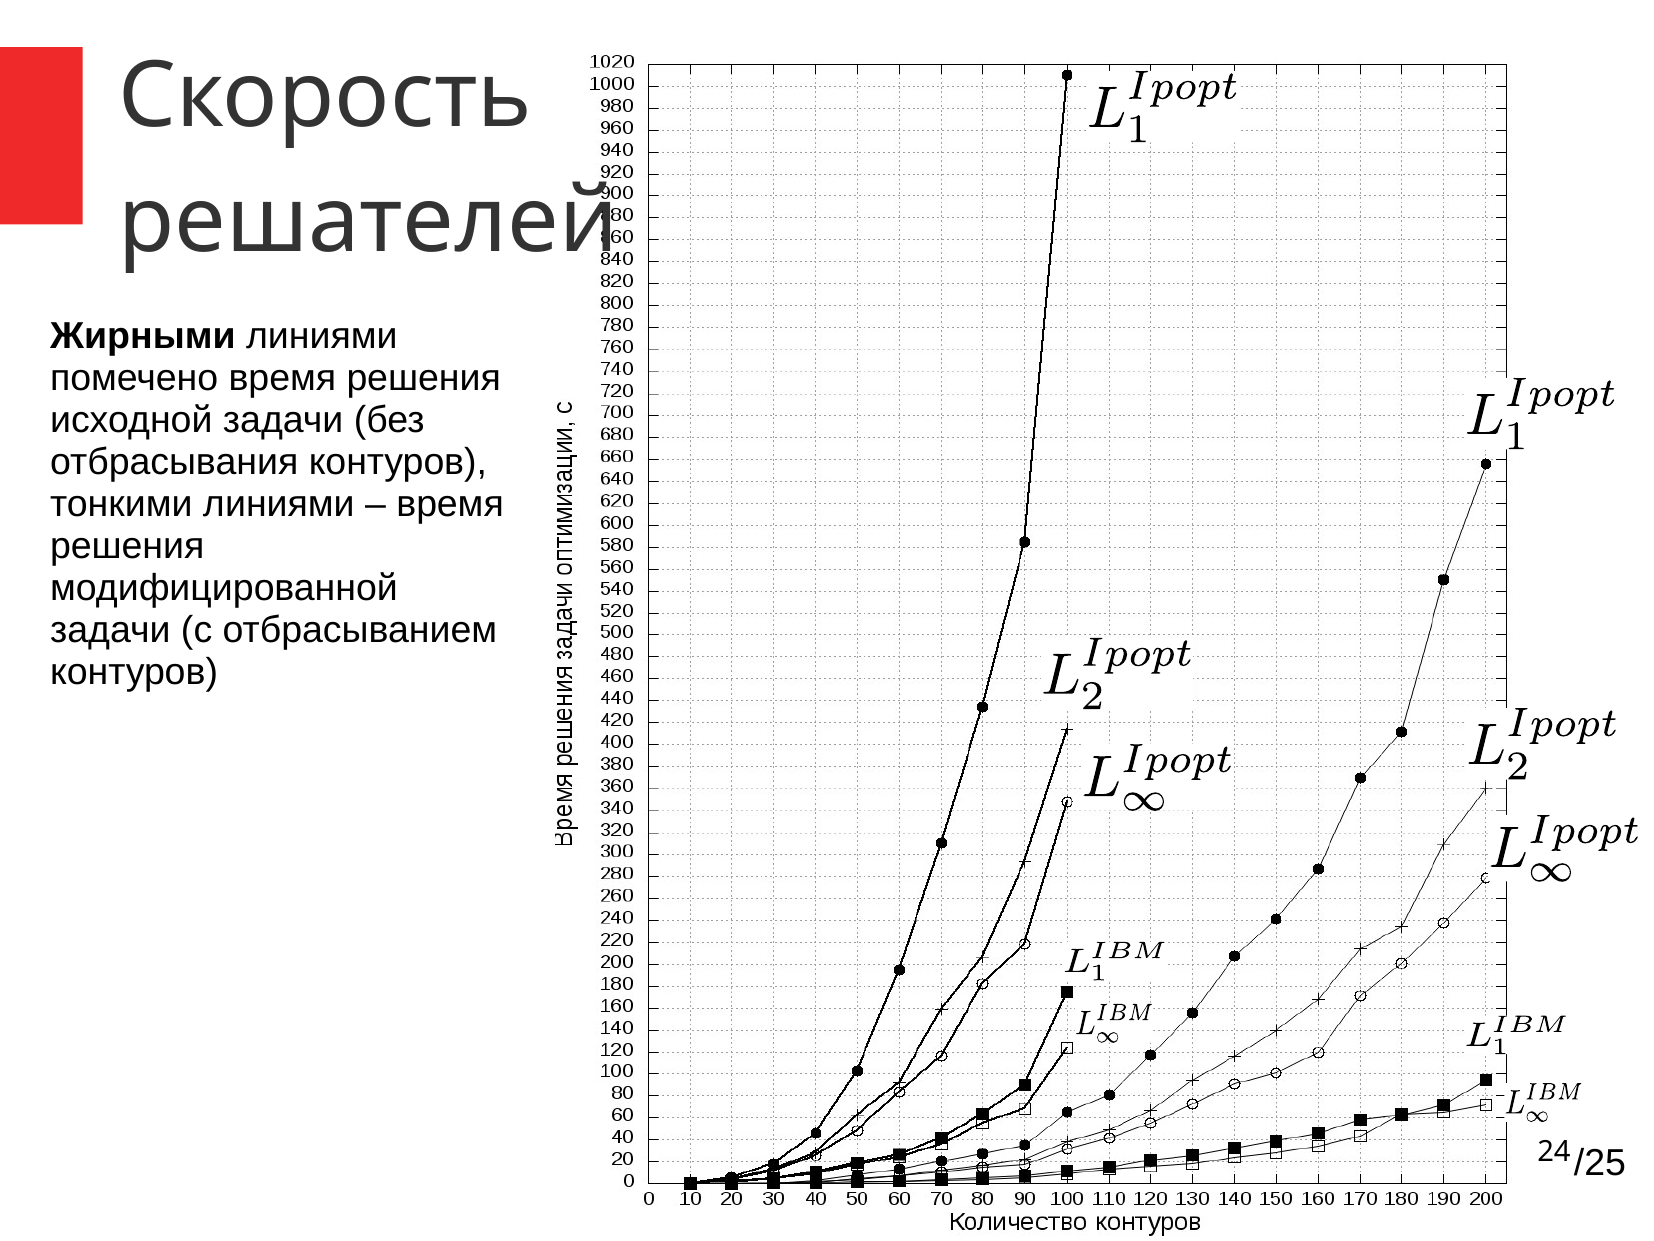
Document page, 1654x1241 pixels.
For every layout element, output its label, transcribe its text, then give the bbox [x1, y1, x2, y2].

picture [555, 261, 1536, 1239]
text_box [1081, 744, 1234, 811]
text_box [1504, 1083, 1583, 1123]
text_box [1464, 377, 1617, 450]
title Скорость решателей [118, 45, 1571, 261]
text_box [1466, 708, 1619, 780]
text_box [1062, 941, 1167, 981]
text_box [1488, 814, 1641, 882]
text_box /25 [1559, 1134, 1654, 1205]
text_box [1464, 1015, 1568, 1055]
text_box [1086, 70, 1239, 143]
text_box Жирными линиями помечено время решения исходной задачи (без отбрасывания контуров), тонкими линиями – время решения модифицированной задачи (с отбрасыванием контуров) [35, 307, 544, 700]
text_box [1040, 637, 1193, 710]
text_box [1074, 1003, 1154, 1043]
